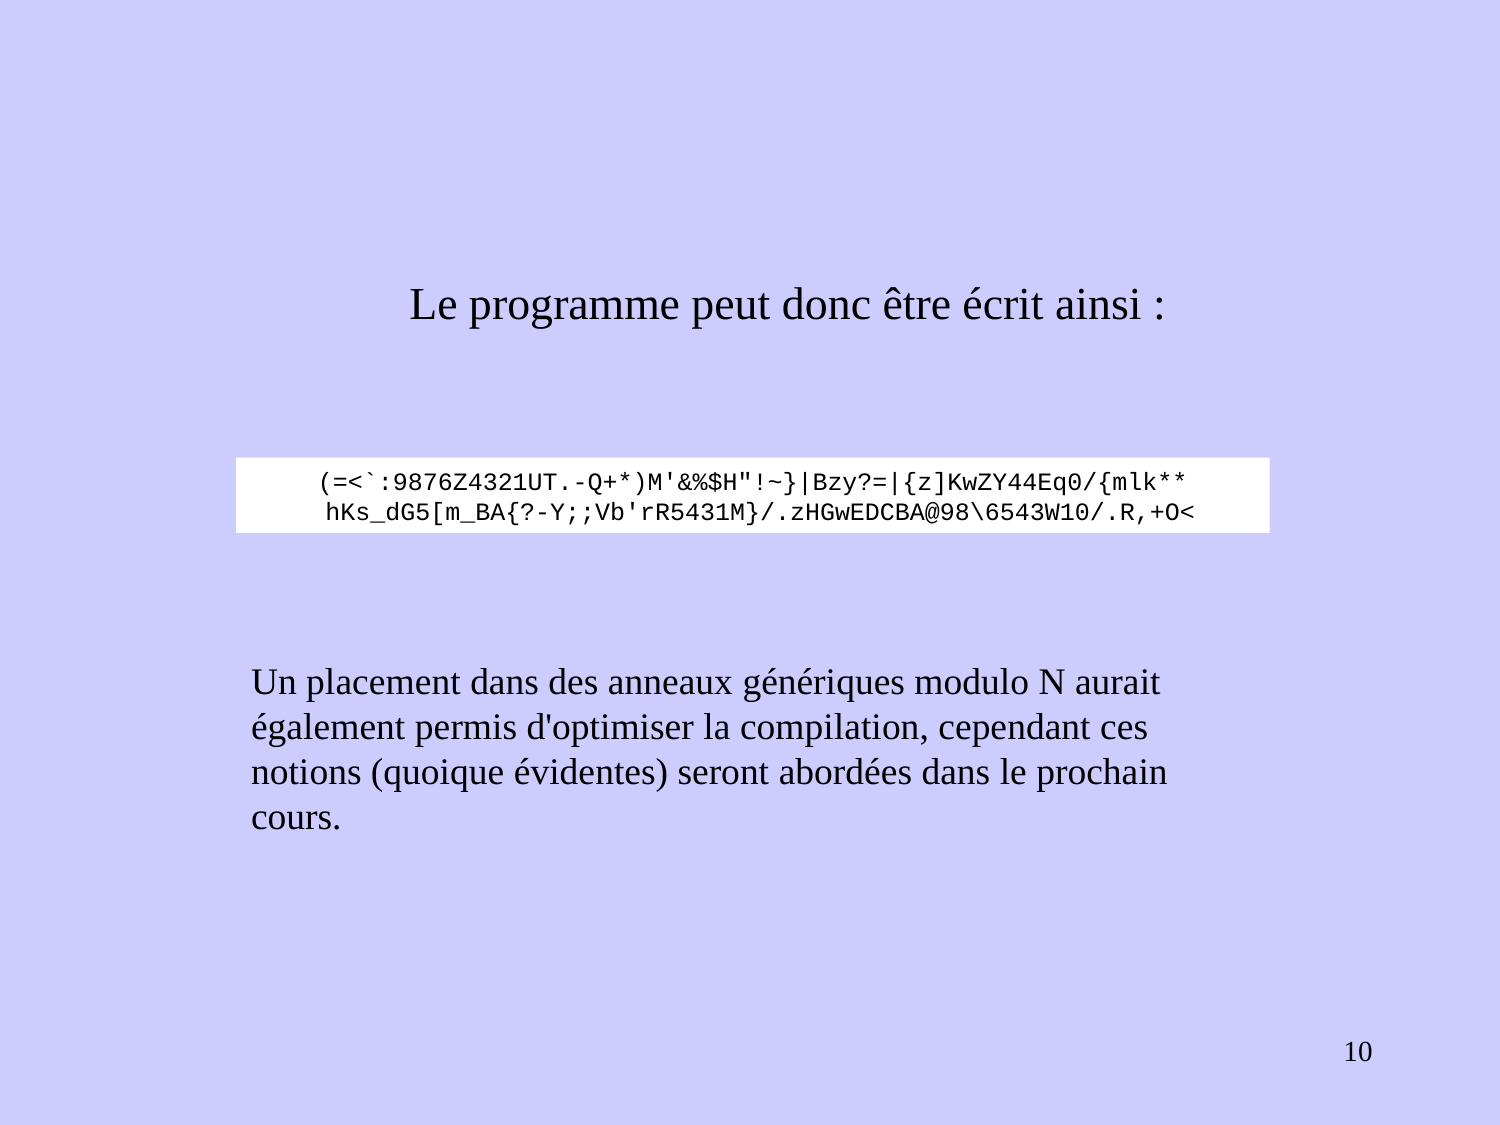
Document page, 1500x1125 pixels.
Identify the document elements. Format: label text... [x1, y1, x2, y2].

text_box Un placement dans des anneaux génériques modulo N aurait également permis d'optimiser la compilation, cependant ces notions (quoique évidentes) seront abordées dans le prochain cours. [236, 649, 1270, 845]
text_box Le programme peut donc être écrit ainsi : [394, 265, 1182, 337]
text_box <numéro> [1074, 1025, 1388, 1101]
text_box (=<`:9876Z4321UT.-Q+*)M'&%$H"!~}|Bzy?=|{z]KwZY44Eq0/{mlk** hKs_dG5[m_BA{?-Y;;Vb'rR5431M}/.zHGwEDCBA@98\6543W10/.R,+O< [236, 457, 1270, 533]
